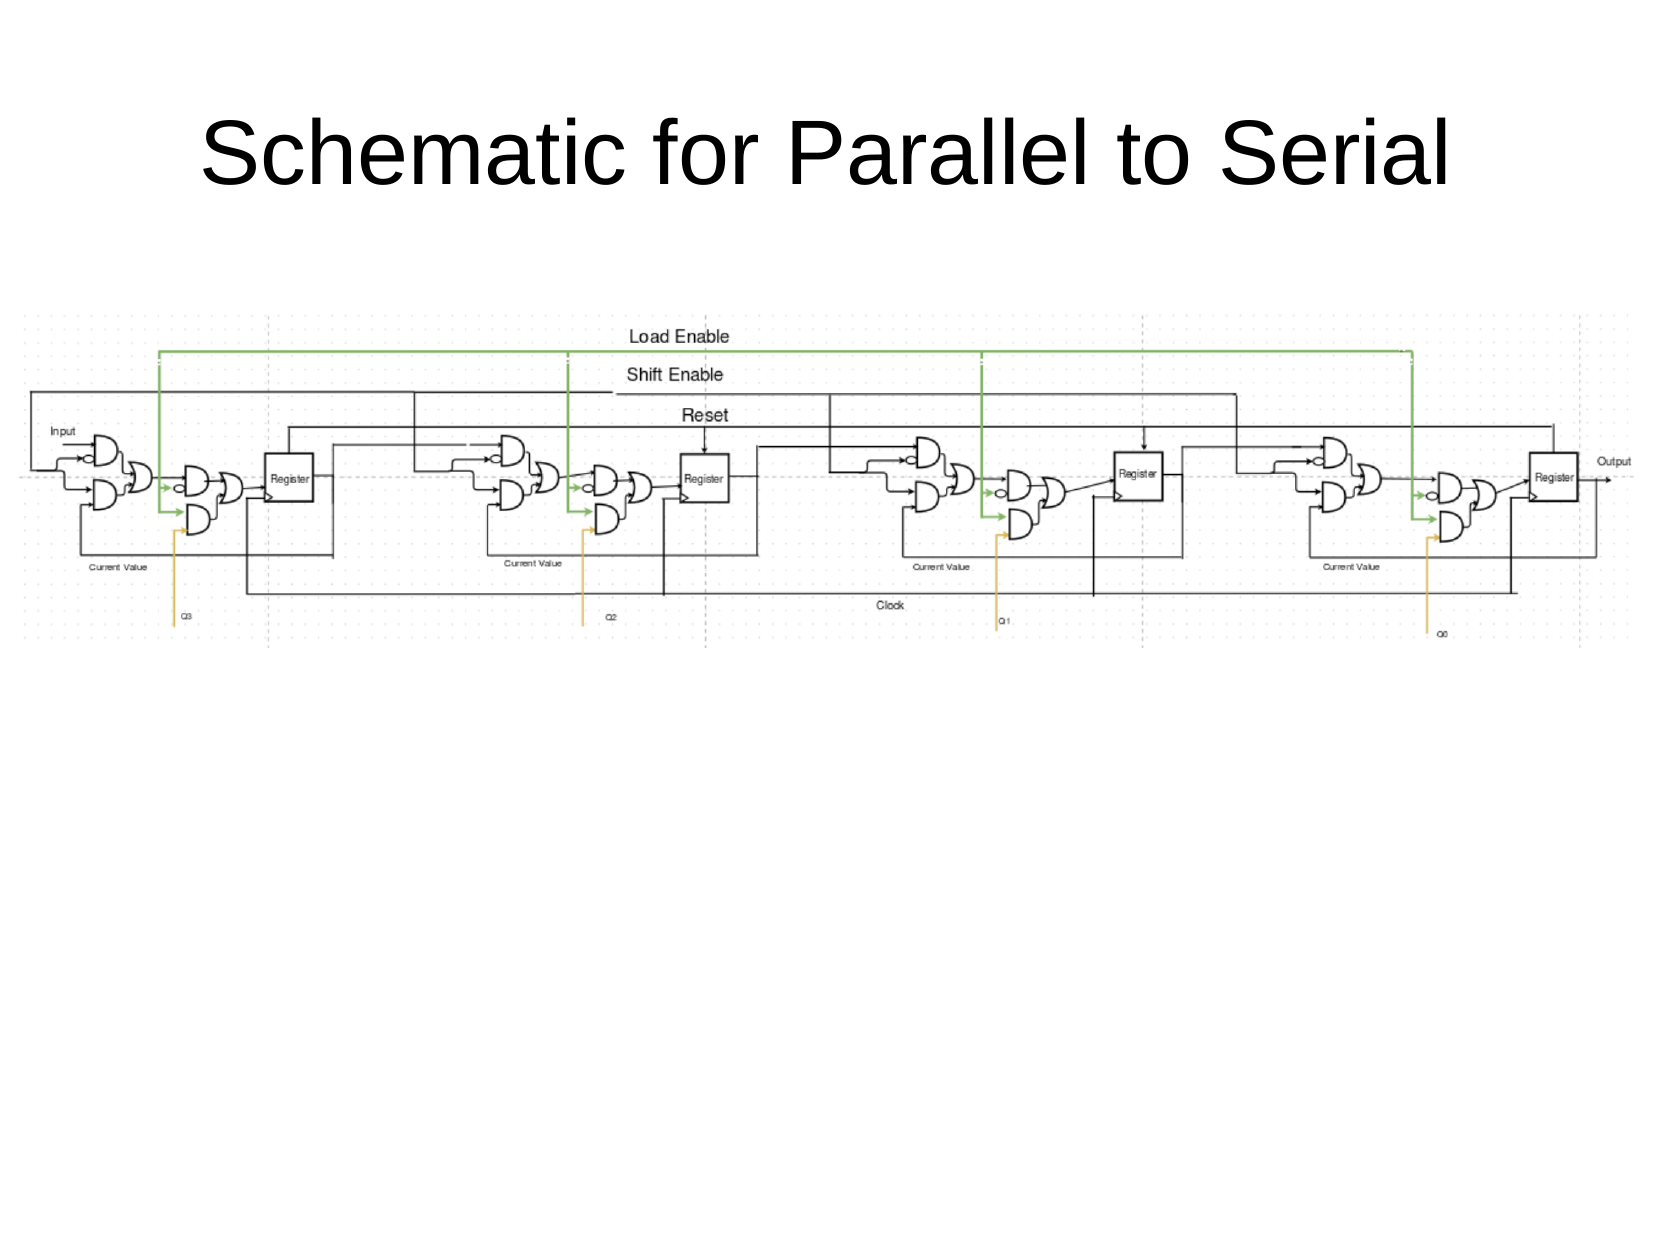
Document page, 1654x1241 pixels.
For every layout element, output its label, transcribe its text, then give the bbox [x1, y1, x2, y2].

title Schematic for Parallel to Serial [82, 49, 1571, 257]
picture [15, 311, 1636, 648]
